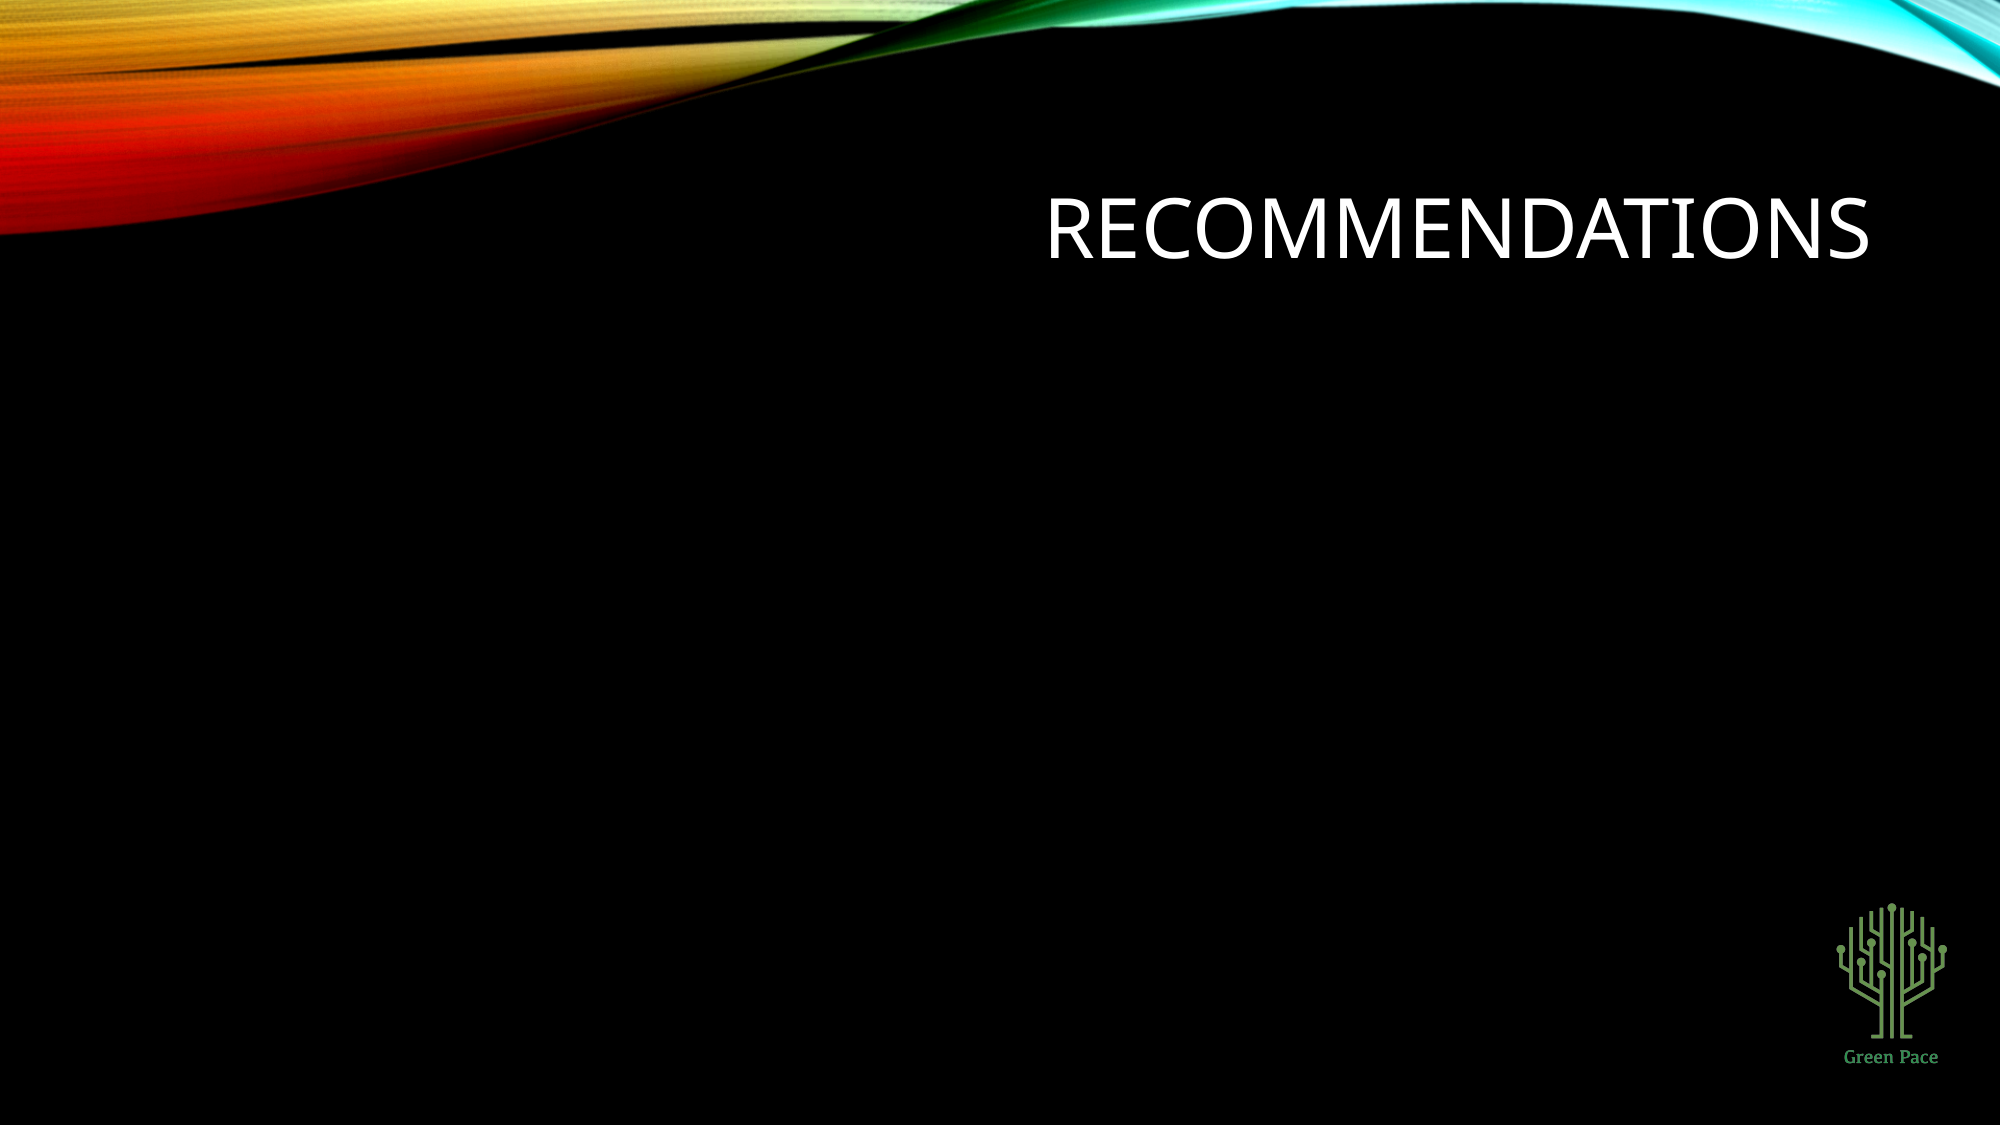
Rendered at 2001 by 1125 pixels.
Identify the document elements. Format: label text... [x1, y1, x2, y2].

picture [1818, 892, 1964, 1081]
picture [0, 0, 2000, 237]
title RECOMMENDATIONS [474, 125, 1888, 338]
